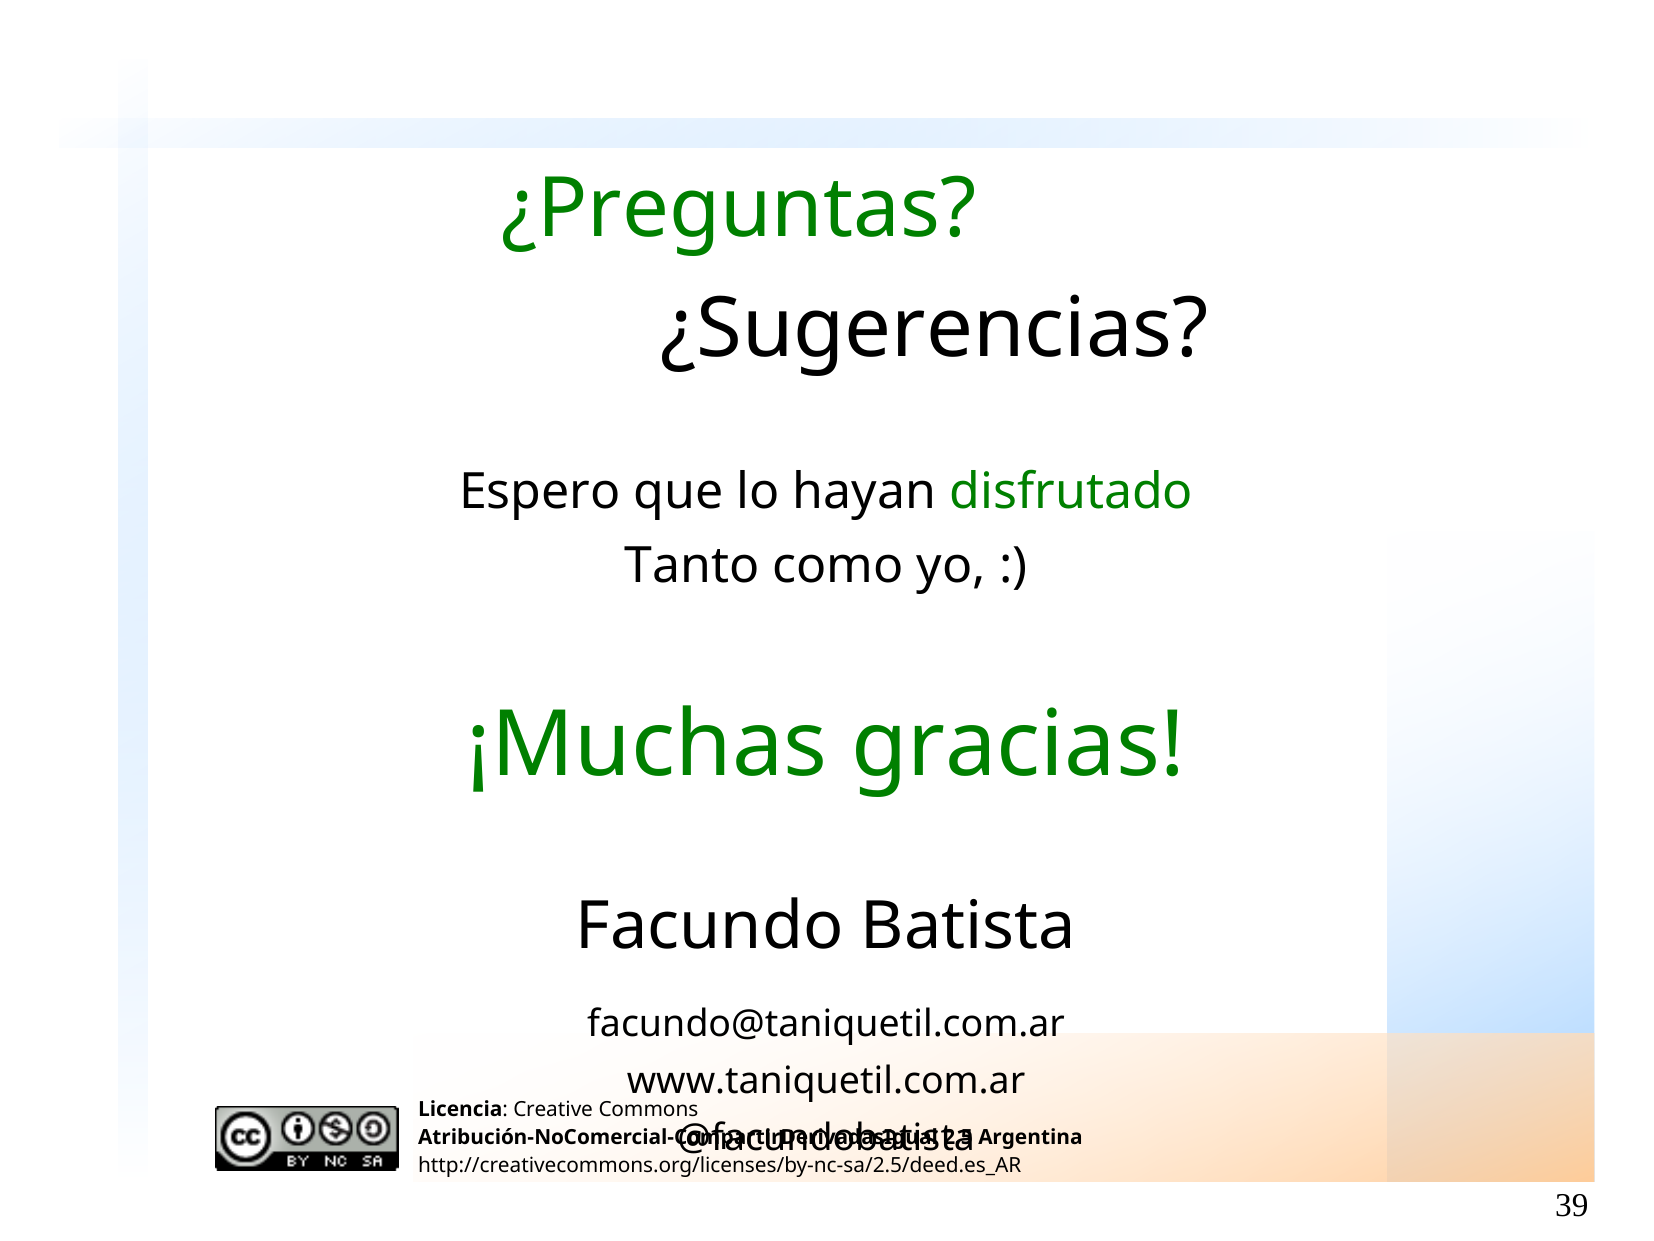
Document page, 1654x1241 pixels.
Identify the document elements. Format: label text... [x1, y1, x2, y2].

text_box Licencia: Creative Commons Atribución-NoComercial-CompartirDerivadasIgual 2.5 Argentina http://creativecommons.org/licenses/by-nc-sa/2.5/deed.es_AR [418, 1092, 1270, 1181]
picture [215, 1106, 399, 1171]
text_box ¿Preguntas? ¿Sugerencias? Espero que lo hayan disfrutado Tanto como yo, :) ¡Muchas gracias! Facundo Batista facundo@taniquetil.com.ar www.taniquetil.com.ar @facundobatista [442, 147, 1447, 997]
